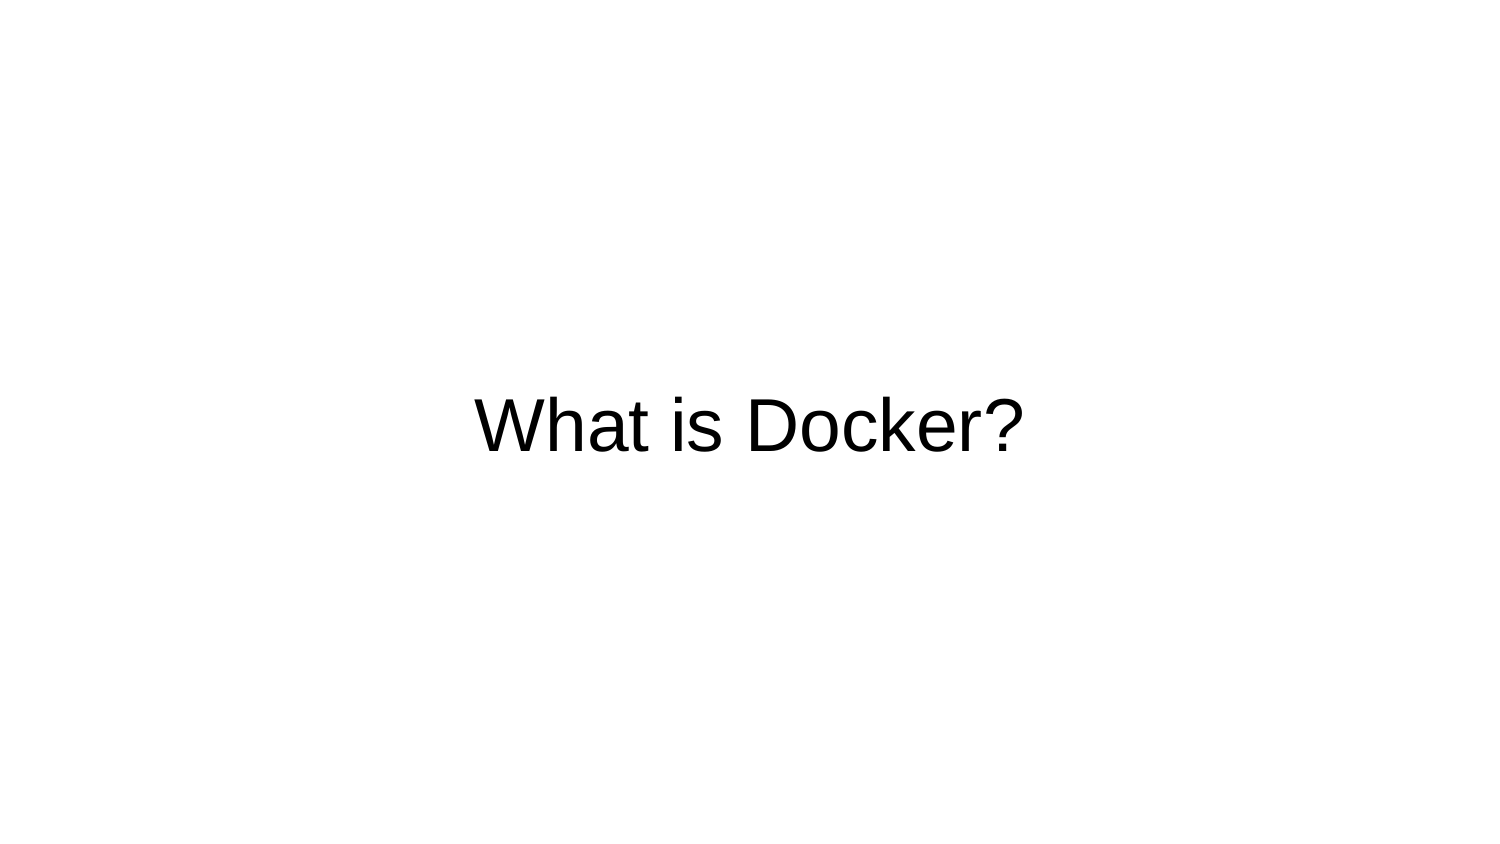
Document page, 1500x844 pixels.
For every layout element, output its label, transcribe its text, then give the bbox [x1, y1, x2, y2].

title What is Docker? [51, 352, 1449, 491]
